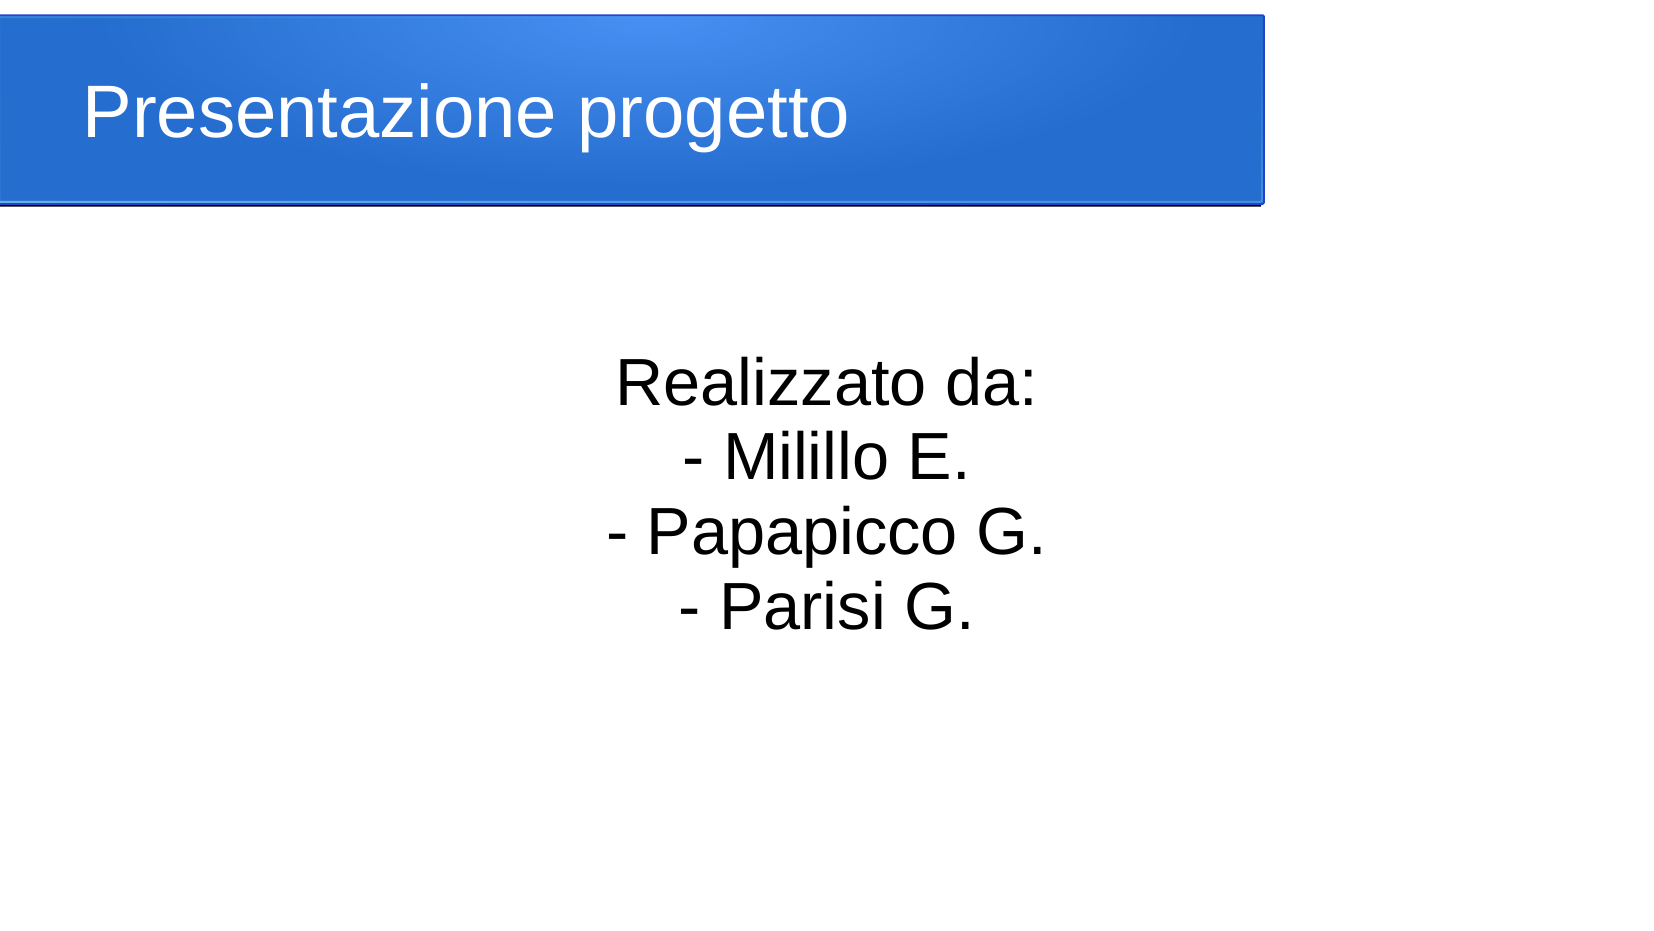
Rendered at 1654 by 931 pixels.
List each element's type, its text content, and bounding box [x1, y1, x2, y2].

title Presentazione progetto [82, 35, 1235, 189]
subtitle Realizzato da: - Milillo E. - Papapicco G. - Parisi G. [82, 224, 1571, 764]
